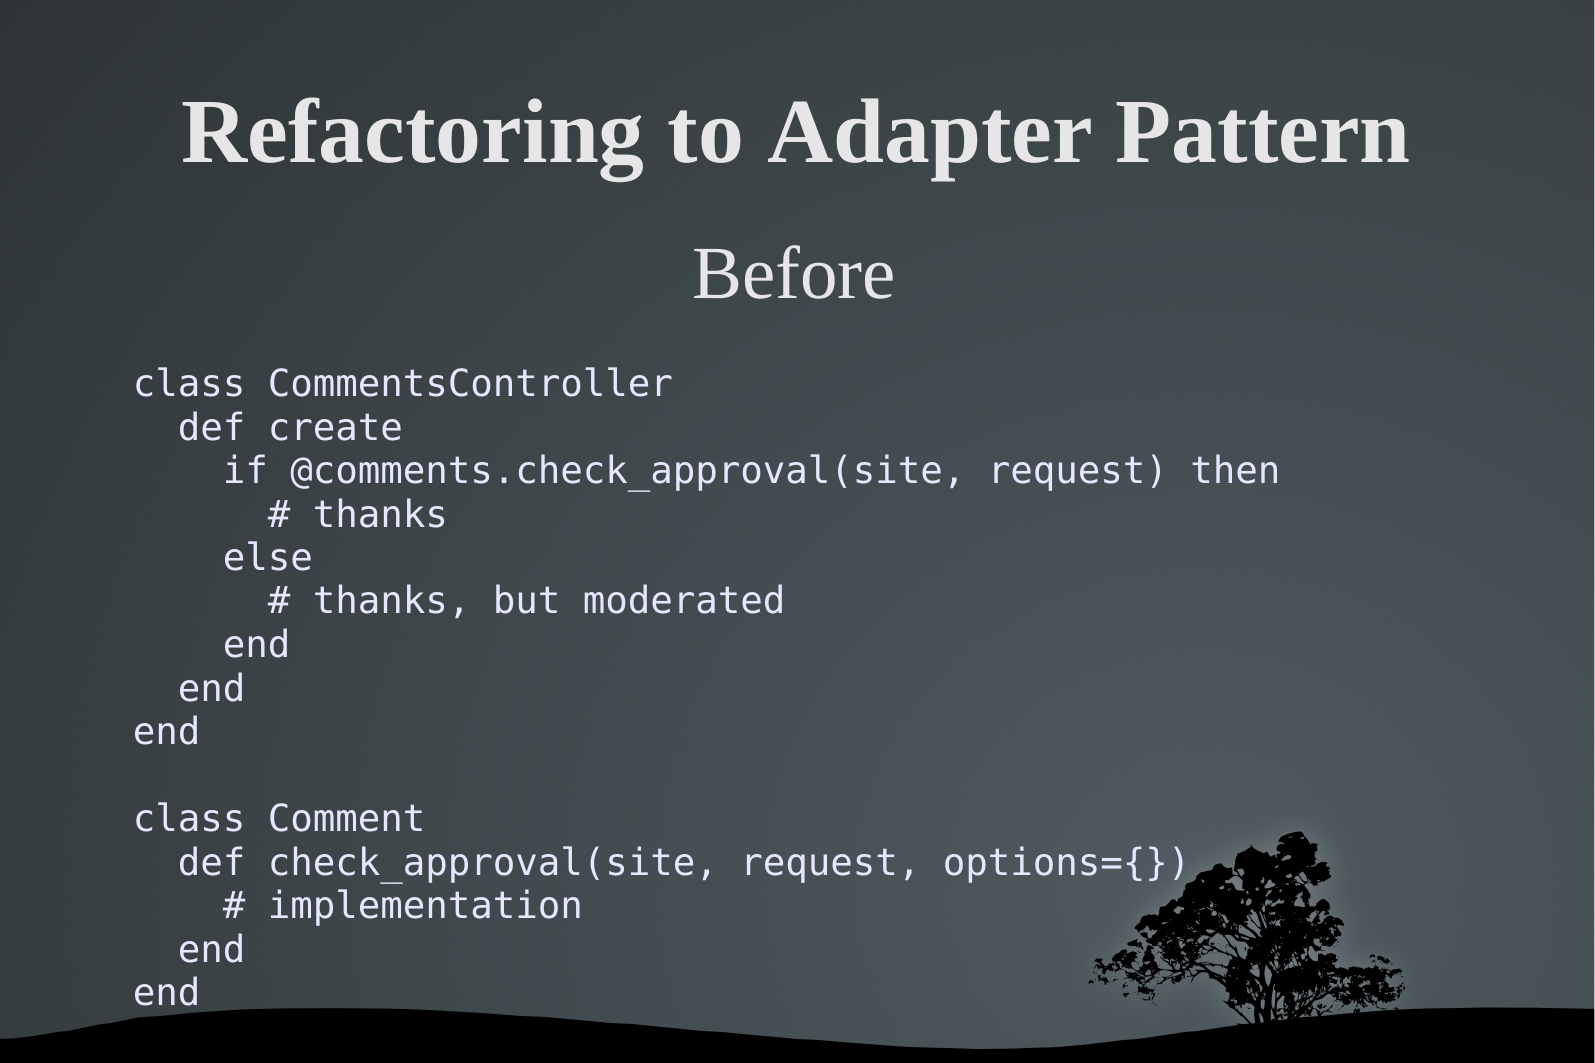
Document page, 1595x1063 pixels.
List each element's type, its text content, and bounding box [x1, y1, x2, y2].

title Refactoring to Adapter Pattern [79, 49, 1515, 213]
title Before [76, 221, 1512, 325]
picture [0, 0, 1595, 1063]
text_box class CommentsController def create if @comments.check_approval(site, request) then # thanks else # thanks, but moderated end end end class Comment def check_approval(site, request, options={}) # implementation end end [118, 354, 1477, 1023]
